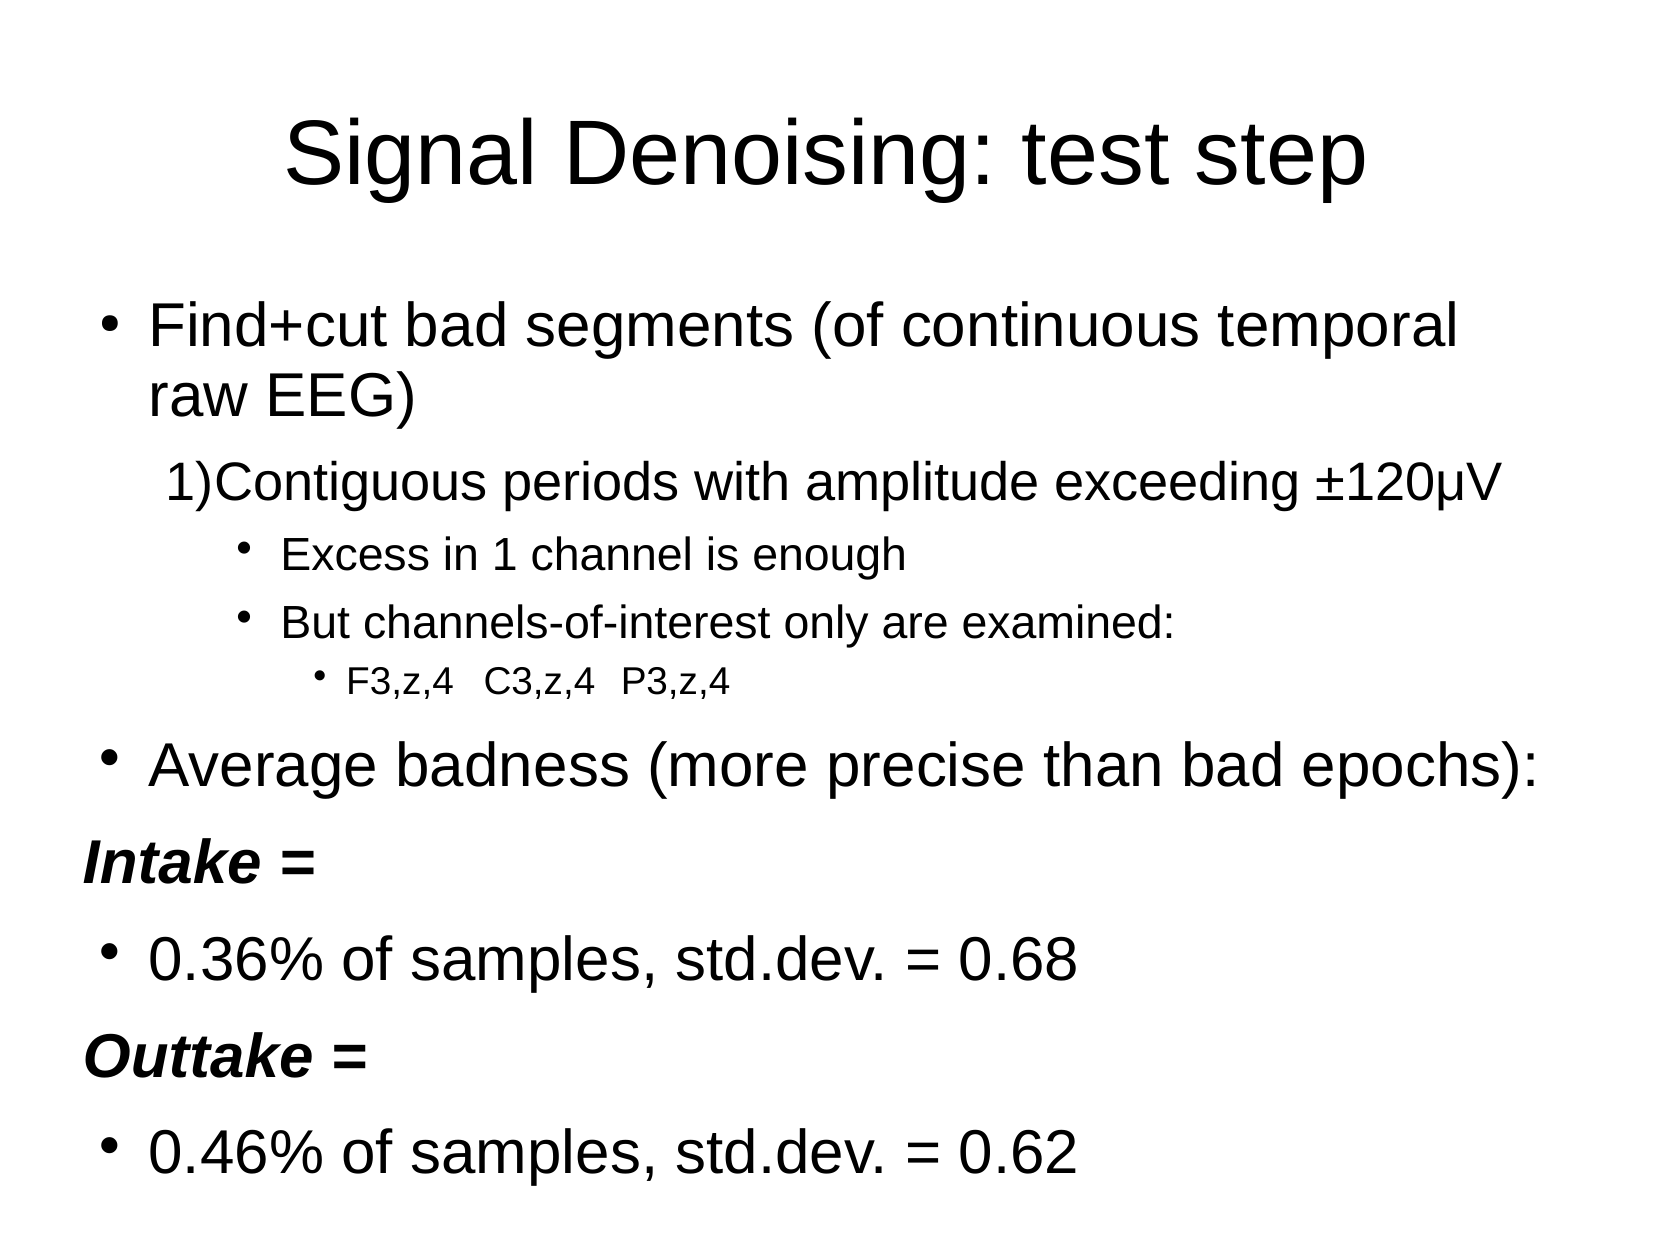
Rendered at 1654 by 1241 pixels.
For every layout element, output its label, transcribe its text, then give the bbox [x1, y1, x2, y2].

list Find+cut bad segments (of continuous temporal raw EEG) Contiguous periods with amplitude exceeding ±120μV Excess in 1 channel is enough But channels-of-interest only are examined: F3,z,4 C3,z,4 P3,z,4 Average badness (more precise than bad epochs): Intake = 0.36% of samples, std.dev. = 0.68 Outtake = 0.46% of samples, std.dev. = 0.62 [82, 290, 1571, 1241]
title Signal Denoising: test step [82, 49, 1571, 257]
